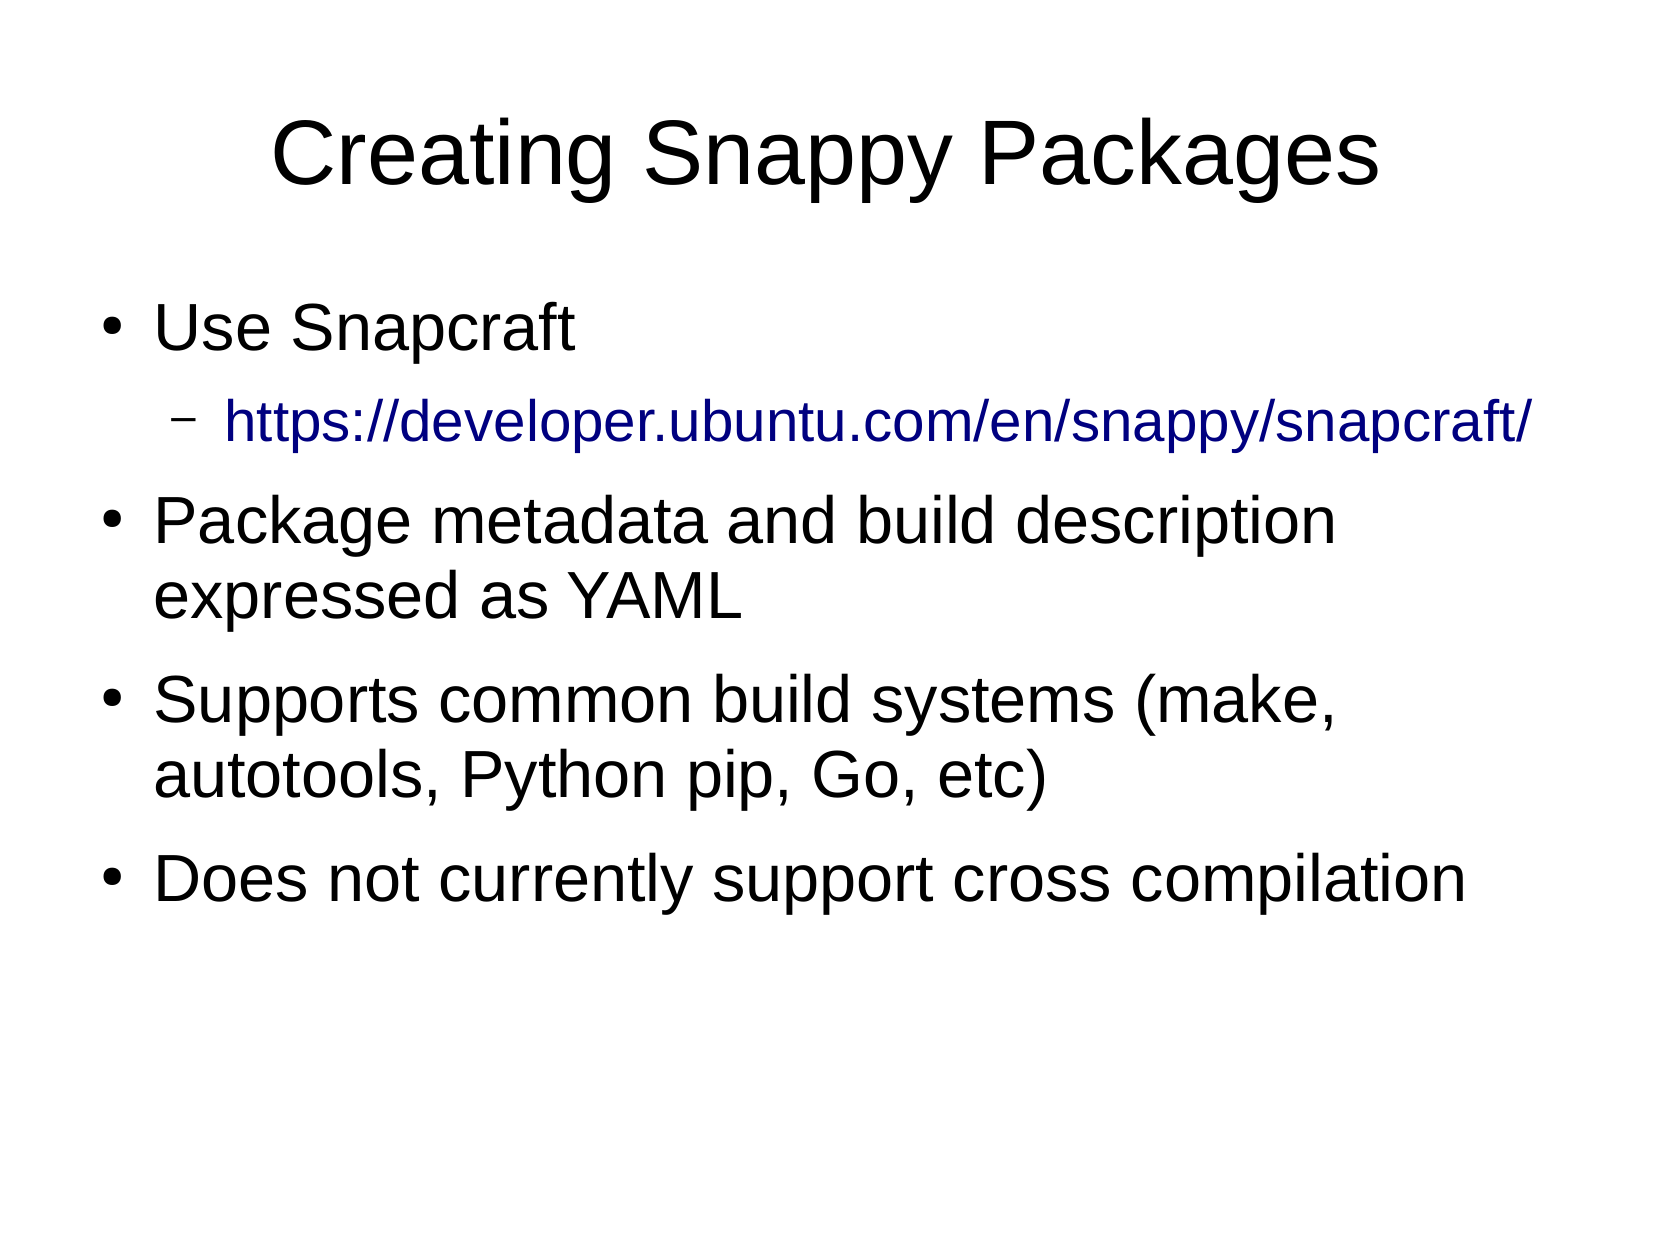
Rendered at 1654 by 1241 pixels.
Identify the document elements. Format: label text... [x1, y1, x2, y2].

list Use Snapcraft https://developer.ubuntu.com/en/snappy/snapcraft/ Package metadata and build description expressed as YAML Supports common build systems (make, autotools, Python pip, Go, etc) Does not currently support cross compilation [82, 290, 1571, 1010]
title Creating Snappy Packages [82, 49, 1571, 257]
